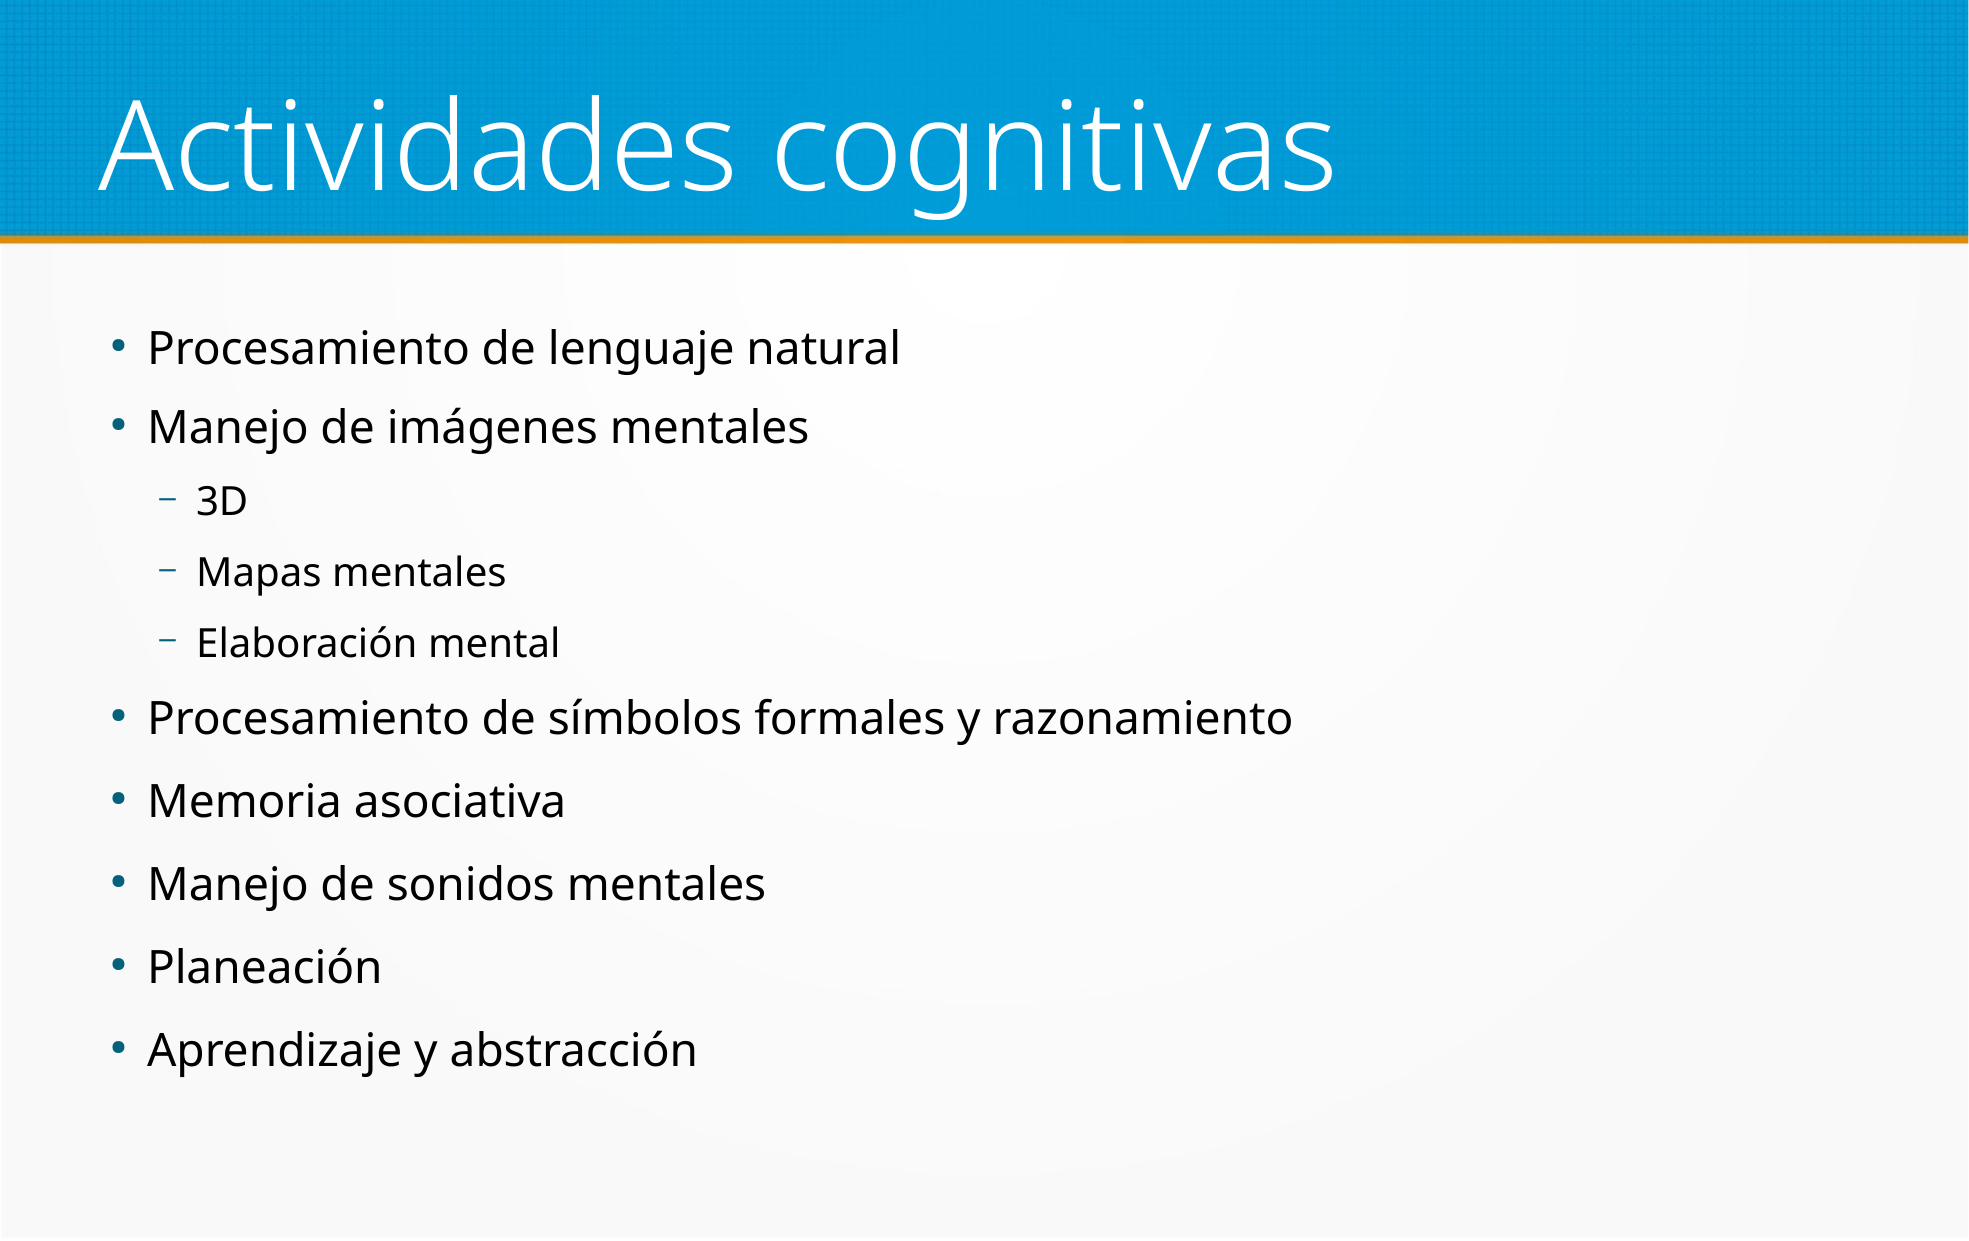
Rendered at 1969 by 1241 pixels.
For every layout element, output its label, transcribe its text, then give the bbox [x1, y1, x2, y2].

picture [0, 233, 1969, 1241]
list Procesamiento de lenguaje natural Manejo de imágenes mentales 3D Mapas mentales Elaboración mental Procesamiento de símbolos formales y razonamiento Memoria asociativa Manejo de sonidos mentales Planeación Aprendizaje y abstracción [98, 315, 1861, 1081]
title Actividades cognitivas [98, 19, 1870, 227]
